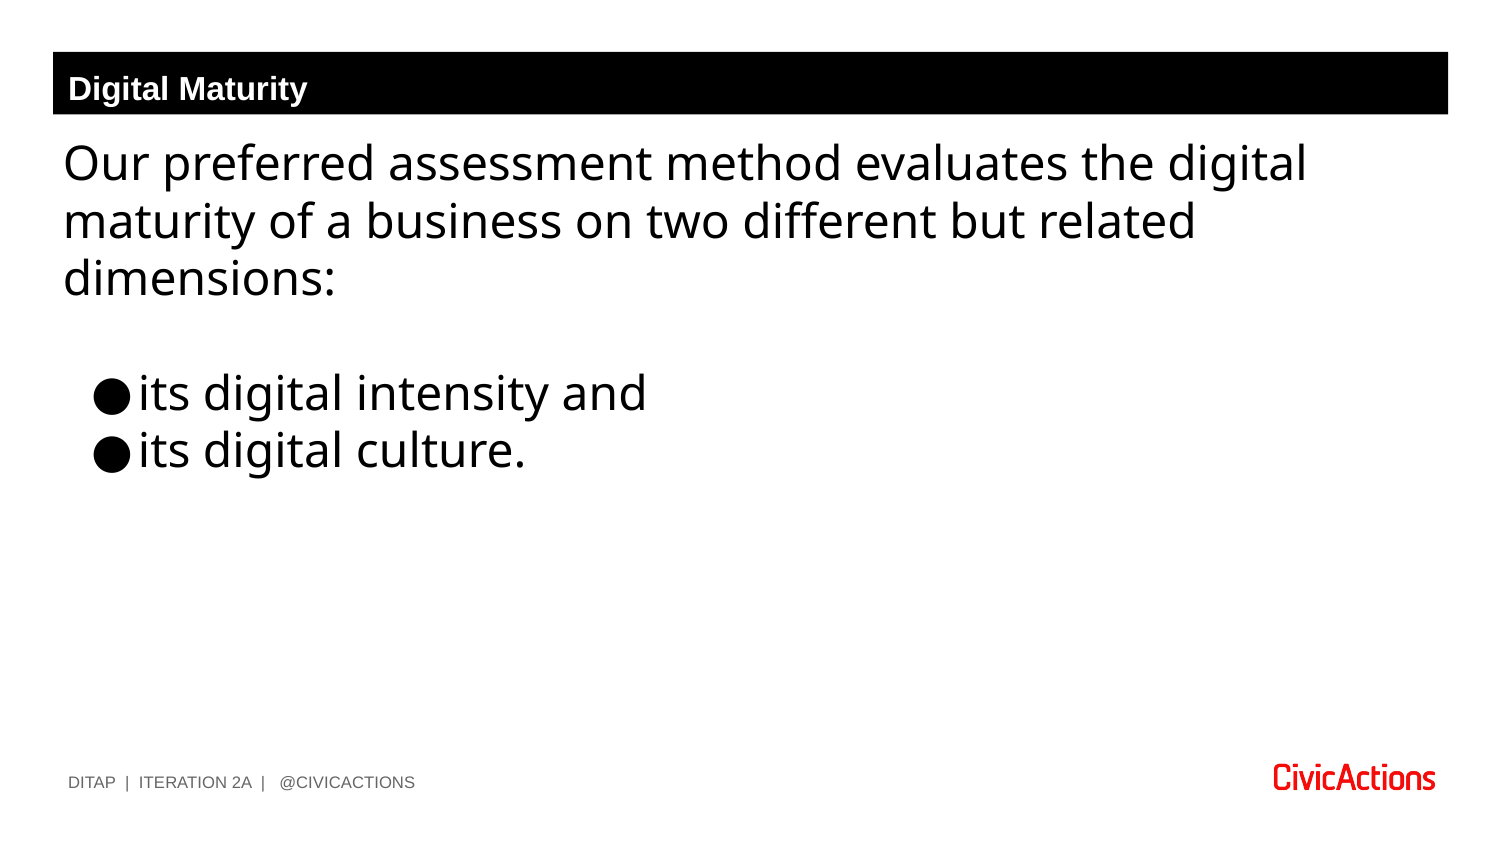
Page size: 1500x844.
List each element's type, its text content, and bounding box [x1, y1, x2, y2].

title Digital Maturity [53, 51, 1449, 115]
picture [1271, 758, 1438, 795]
list Our preferred assessment method evaluates the digital maturity of a business on two different but related dimensions: its digital intensity and its digital culture. [53, 123, 1449, 717]
